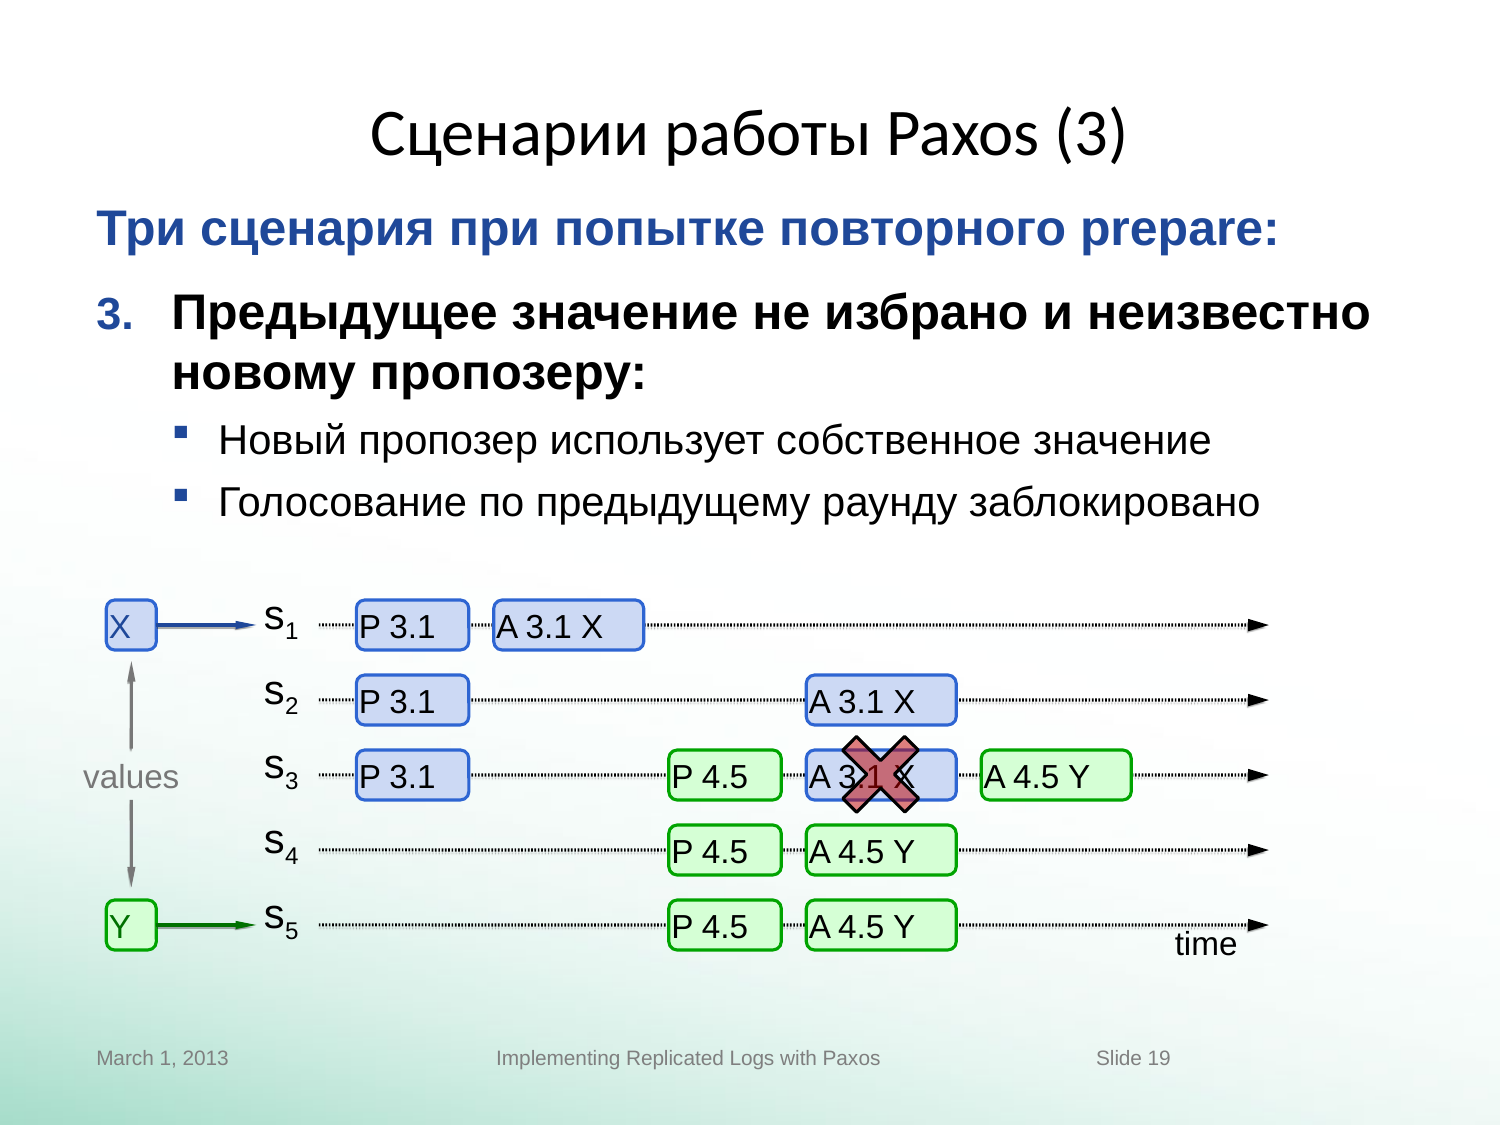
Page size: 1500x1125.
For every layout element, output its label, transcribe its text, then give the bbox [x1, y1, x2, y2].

text_box Implementing Replicated Logs with Paxos [481, 1037, 1044, 1103]
text_box P 3.1 [356, 750, 469, 801]
text_box [842, 736, 919, 813]
title Сценарии работы Paxos (3) [75, 45, 1426, 233]
list Три сценария при попытке повторного prepare: Предыдущее значение не избрано и неизвестно новому пропозеру: Новый пропозер использует собственное значение Голосование по предыдущему раунду заблокировано [81, 187, 1432, 438]
text_box A 3.1 X [871, 750, 890, 760]
text_box X [106, 600, 157, 651]
text_box A 3.1 X [493, 600, 644, 651]
text_box A 3.1 X [806, 750, 866, 801]
text_box A 4.5 Y [806, 900, 957, 951]
text_box Y [106, 900, 157, 951]
text_box A 3.1 X [901, 750, 957, 800]
text_box s3 [243, 737, 319, 794]
text_box A 3.1 X [870, 789, 891, 800]
text_box Slide <number> [1081, 1037, 1432, 1103]
text_box P 4.5 [668, 750, 782, 801]
picture [0, 0, 1500, 1125]
text_box P 3.1 [356, 675, 469, 726]
text_box s4 [243, 812, 319, 869]
text_box s2 [243, 662, 319, 720]
text_box A 3.1 X [806, 675, 957, 726]
text_box P 4.5 [668, 825, 782, 876]
text_box March 1, 2013 [81, 1037, 432, 1103]
text_box A 4.5 Y [981, 750, 1132, 801]
text_box s5 [243, 887, 319, 944]
text_box P 3.1 [356, 600, 469, 651]
text_box P 4.5 [668, 900, 782, 951]
text_box s1 [243, 587, 319, 645]
text_box time [1156, 922, 1257, 963]
text_box values [68, 754, 194, 795]
text_box A 4.5 Y [806, 825, 957, 876]
